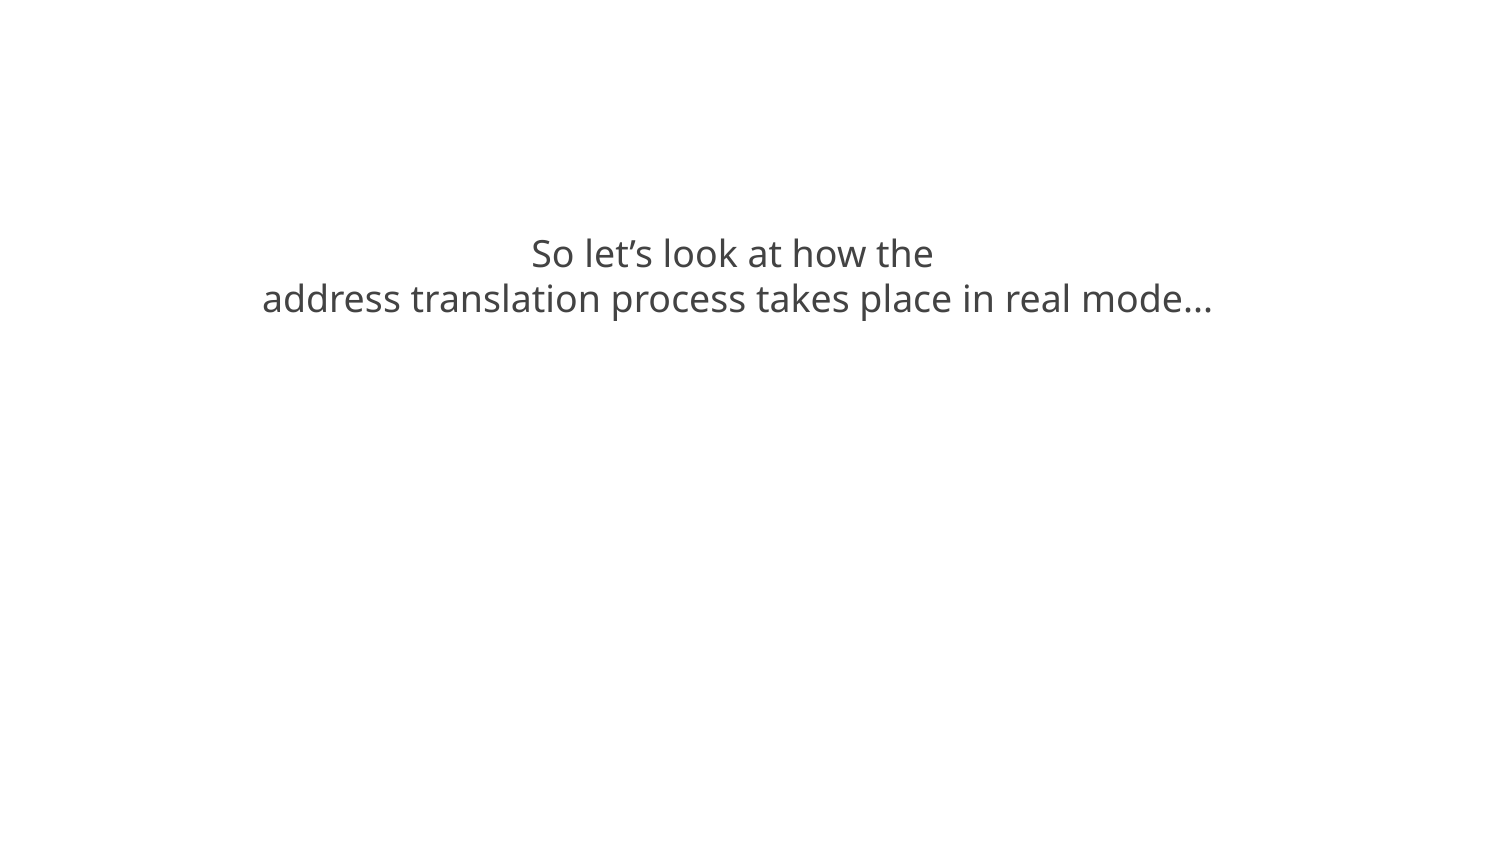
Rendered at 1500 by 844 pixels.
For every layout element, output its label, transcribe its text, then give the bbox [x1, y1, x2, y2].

text_box So let’s look at how the address translation process takes place in real mode... [151, 125, 1325, 348]
